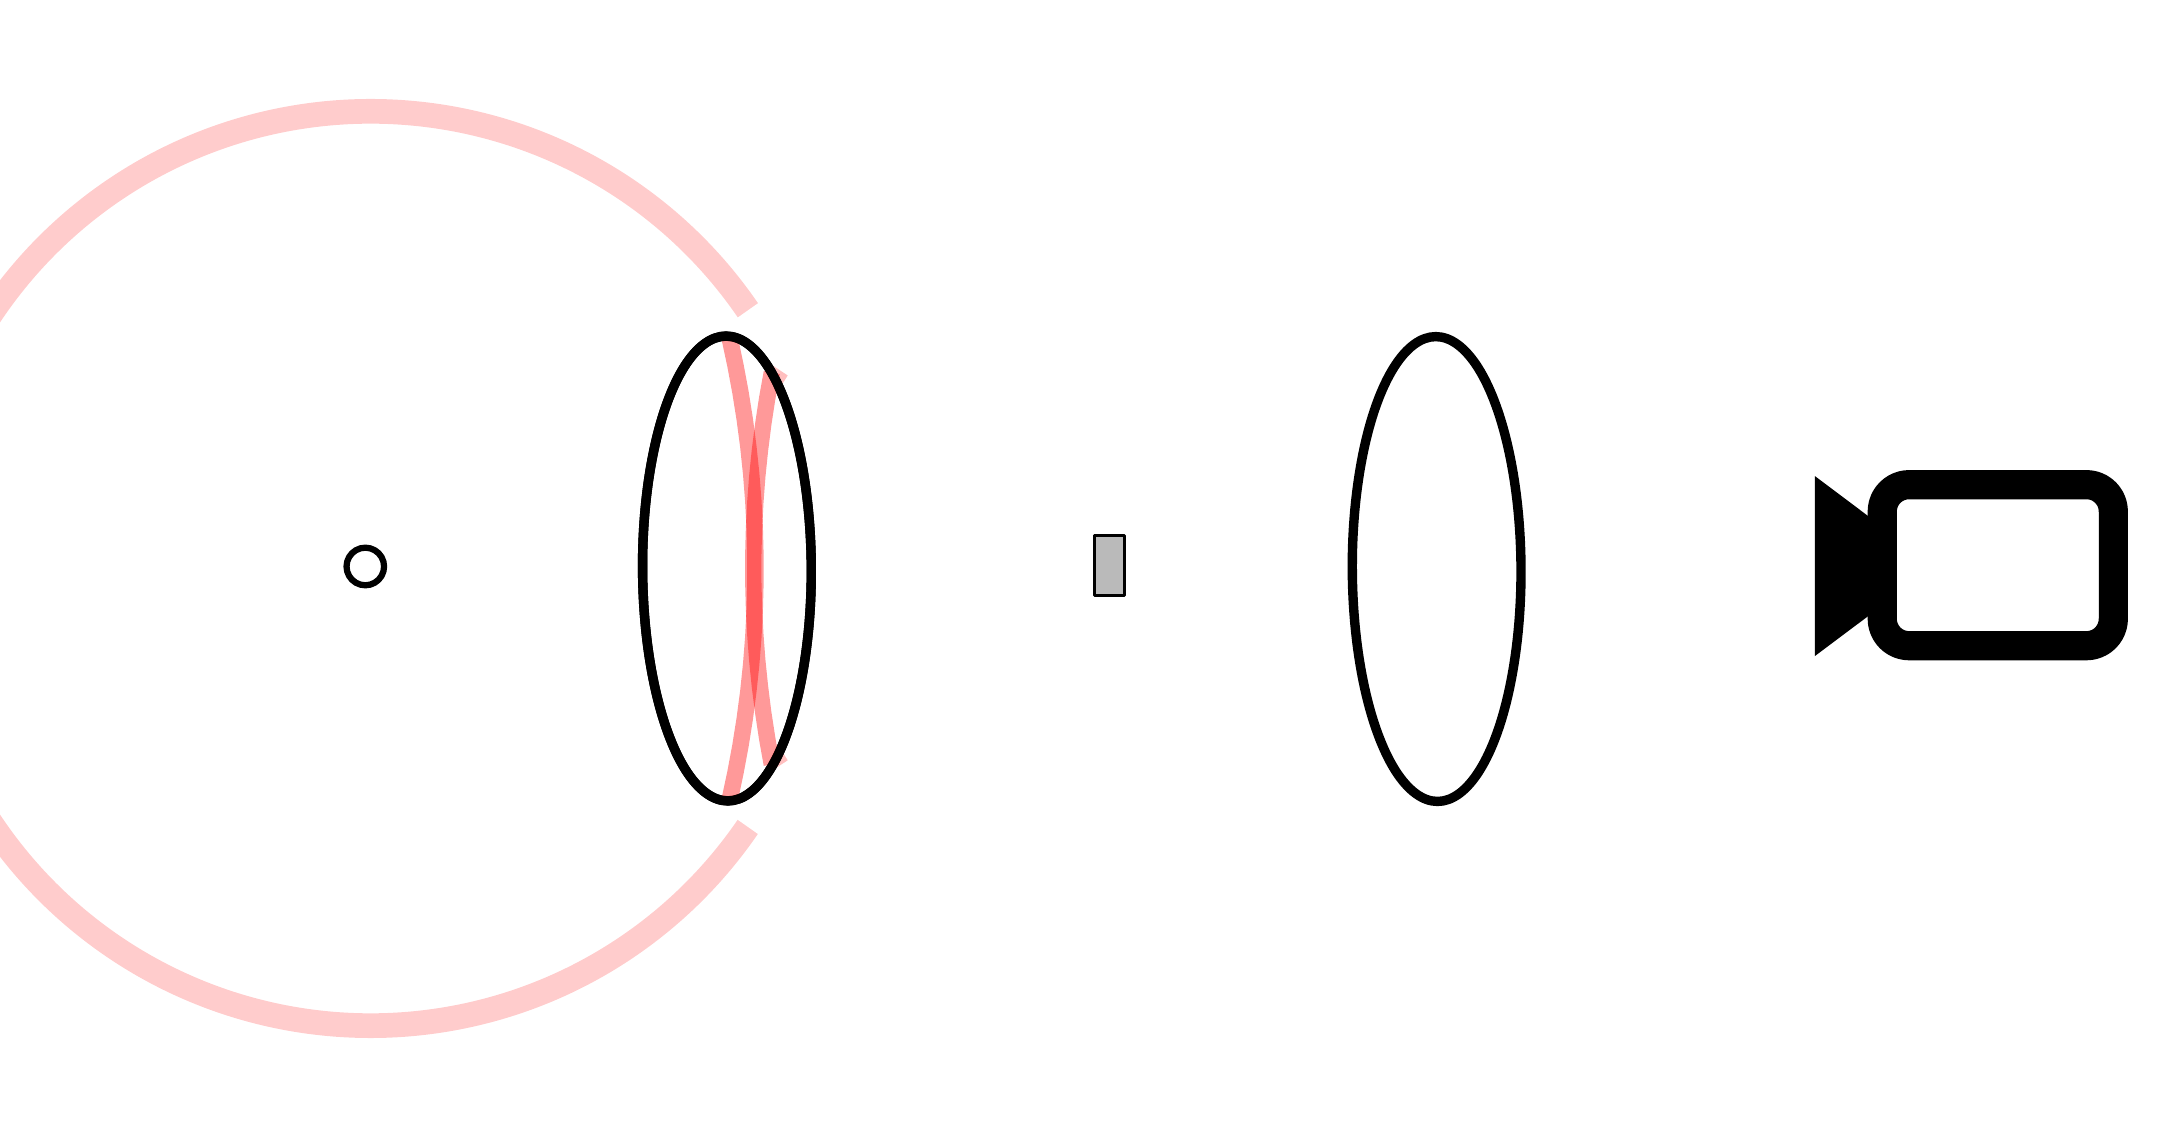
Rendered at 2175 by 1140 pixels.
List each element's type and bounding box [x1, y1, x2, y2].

text_box [1814, 476, 1875, 657]
text_box [0, 0, 1747, 1140]
text_box [1882, 484, 2114, 646]
text_box [648, 341, 806, 796]
